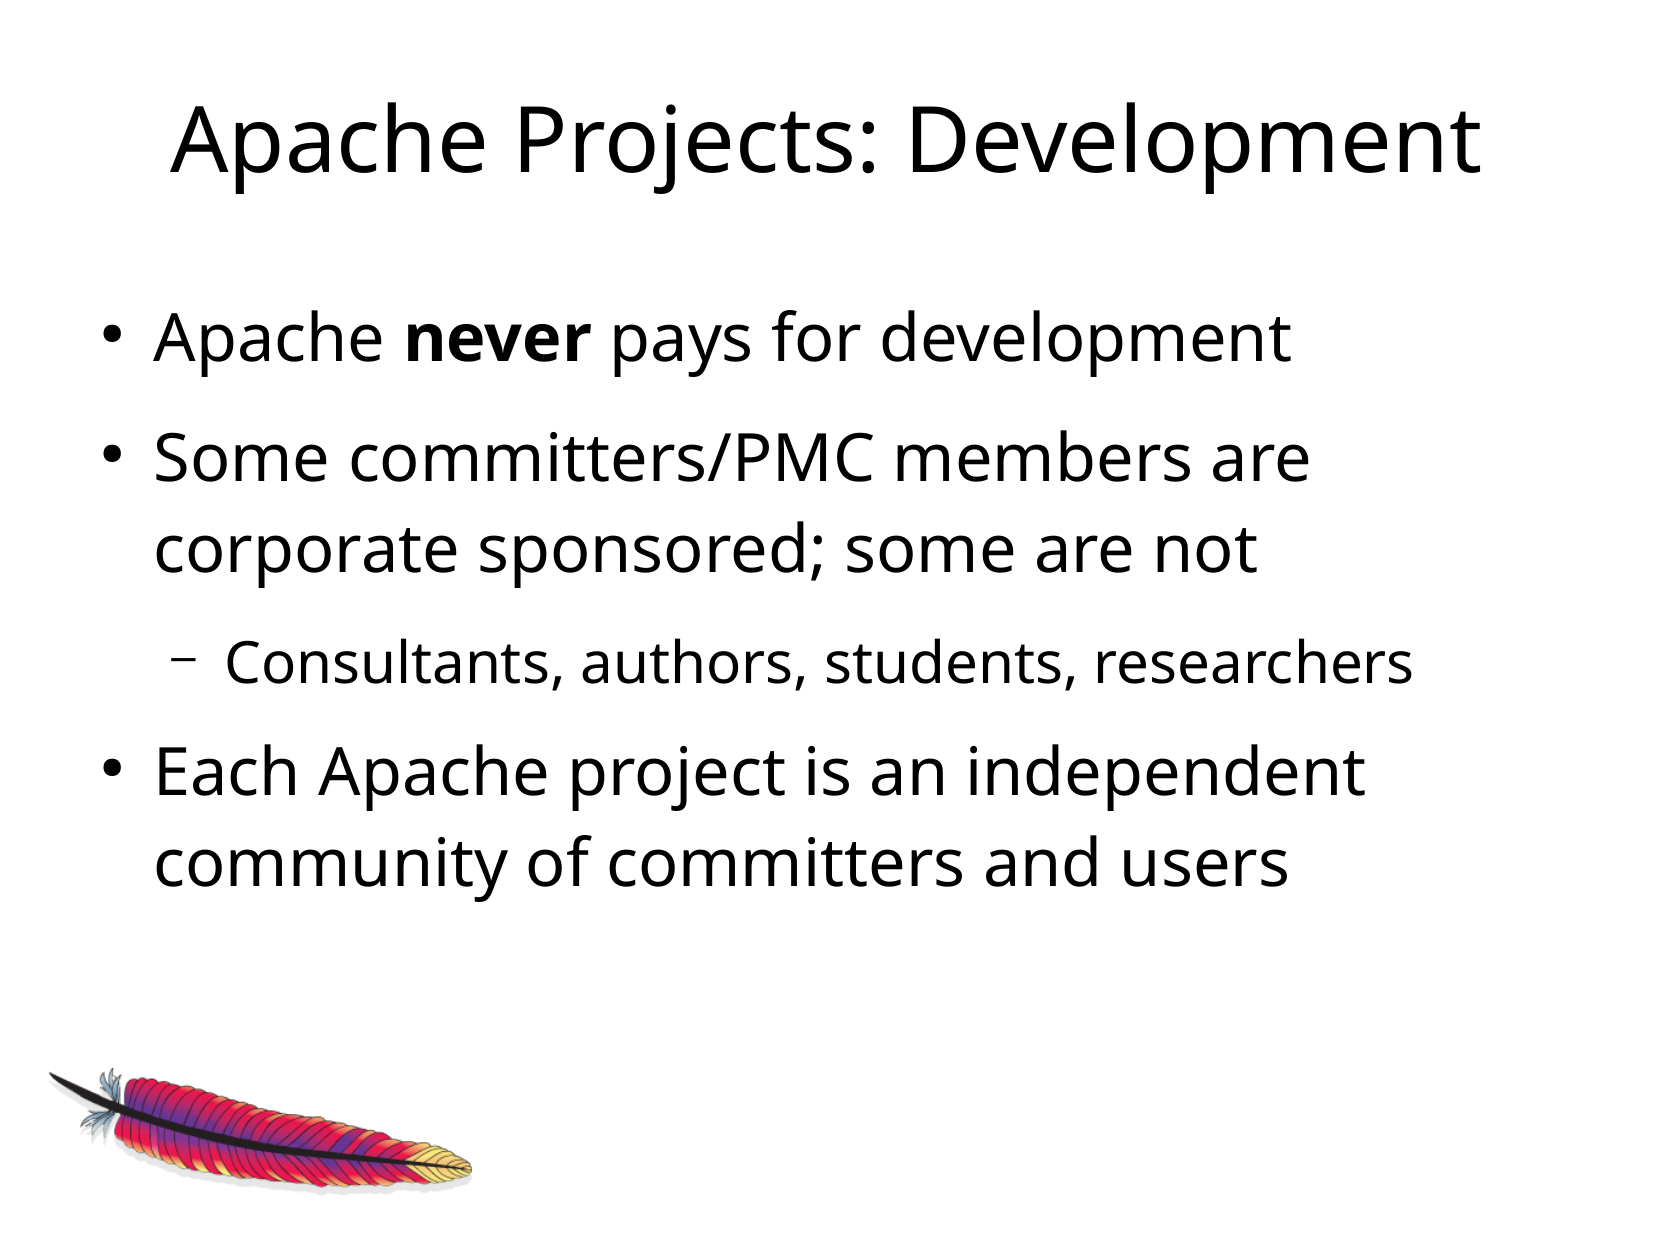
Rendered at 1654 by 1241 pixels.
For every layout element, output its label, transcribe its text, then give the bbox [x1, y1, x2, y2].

list Apache never pays for development Some committers/PMC members are corporate sponsored; some are not Consultants, authors, students, researchers Each Apache project is an independent community of committers and users [82, 290, 1571, 1109]
title Apache Projects: Development [82, 49, 1571, 226]
picture [45, 1064, 477, 1200]
